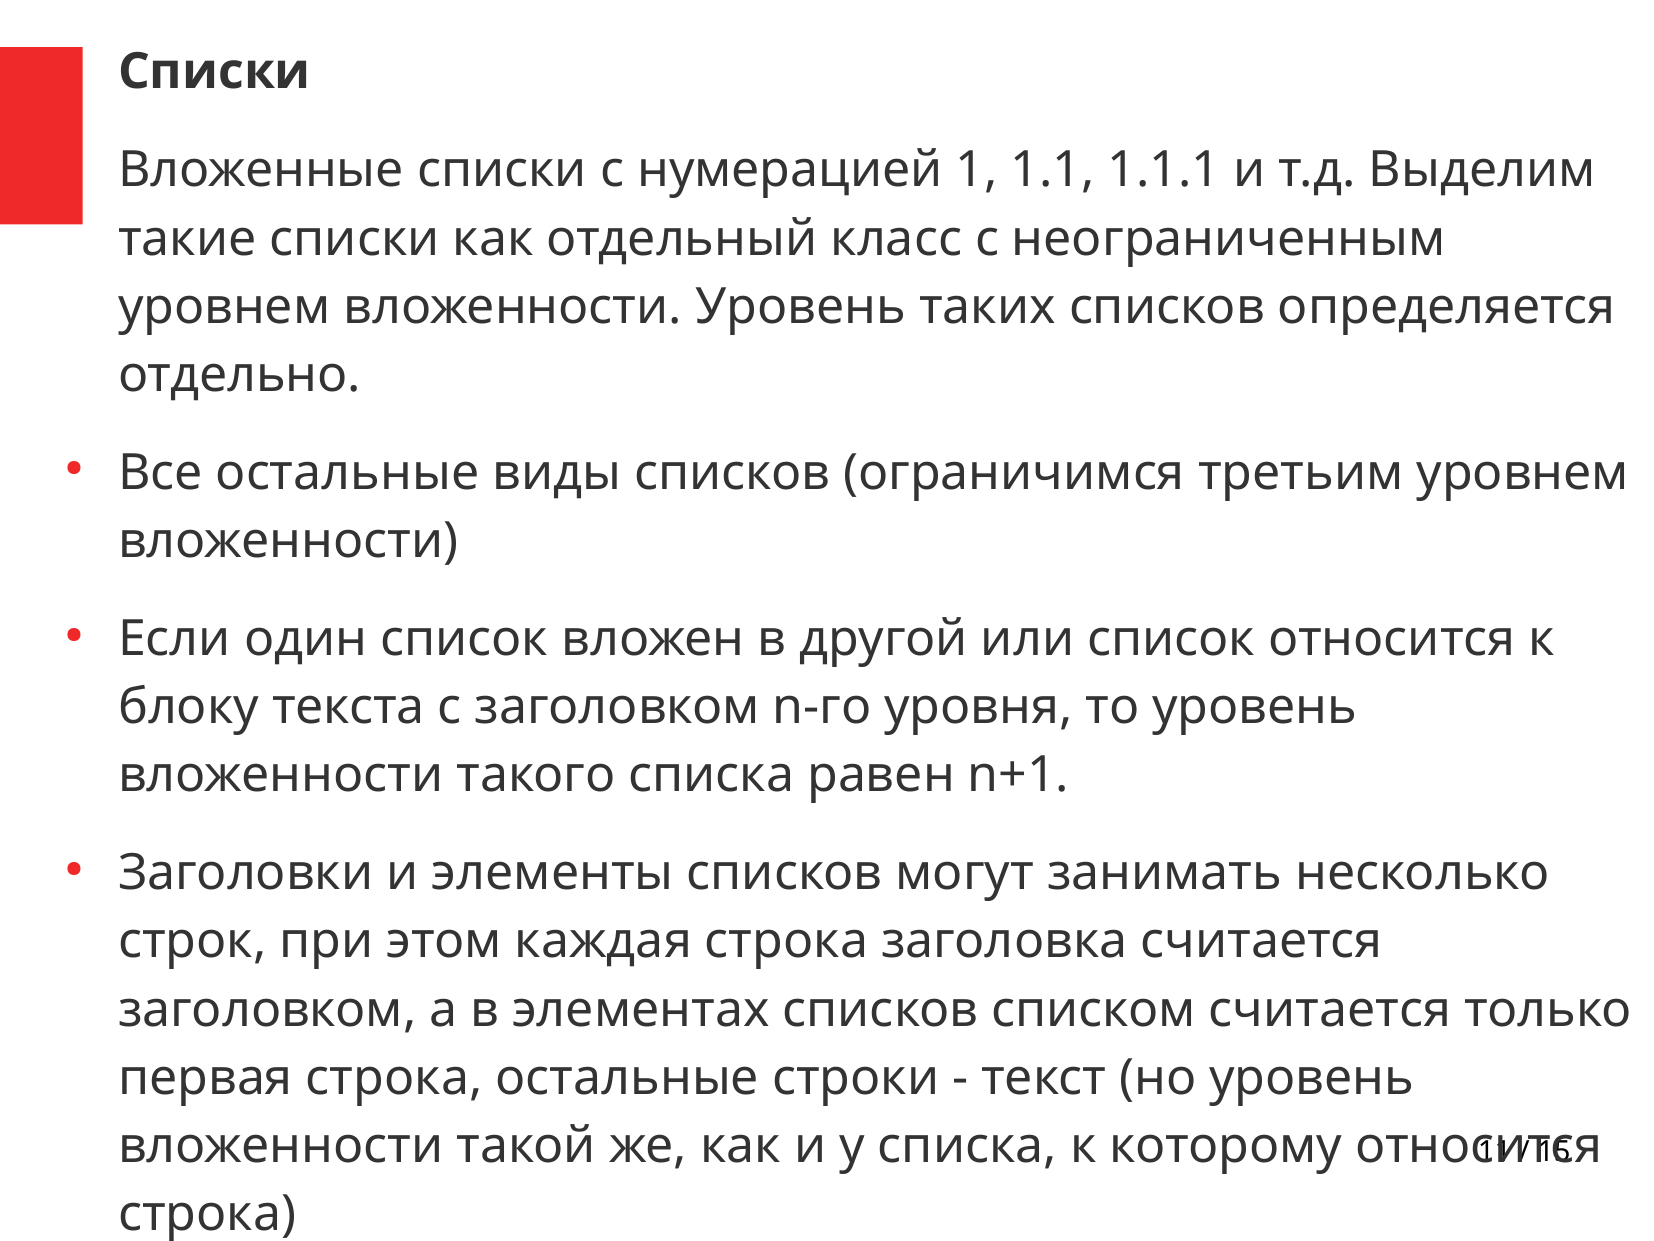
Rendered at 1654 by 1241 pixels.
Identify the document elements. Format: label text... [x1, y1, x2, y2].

list Списки Вложенные списки с нумерацией 1, 1.1, 1.1.1 и т.д. Выделим такие списки как отдельный класс с неограниченным уровнем вложенности. Уровень таких списков определяется отдельно. Все остальные виды списков (ограничимся третьим уровнем вложенности) Если один список вложен в другой или список относится к блоку текста с заголовком n-го уровня, то уровень вложенности такого списка равен n+1. Заголовки и элементы списков могут занимать несколько строк, при этом каждая строка заголовка считается заголовком, а в элементах списков списком считается только первая строка, остальные строки - текст (но уровень вложенности такой же, как и у списка, к которому относится строка) [47, 35, 1654, 1229]
